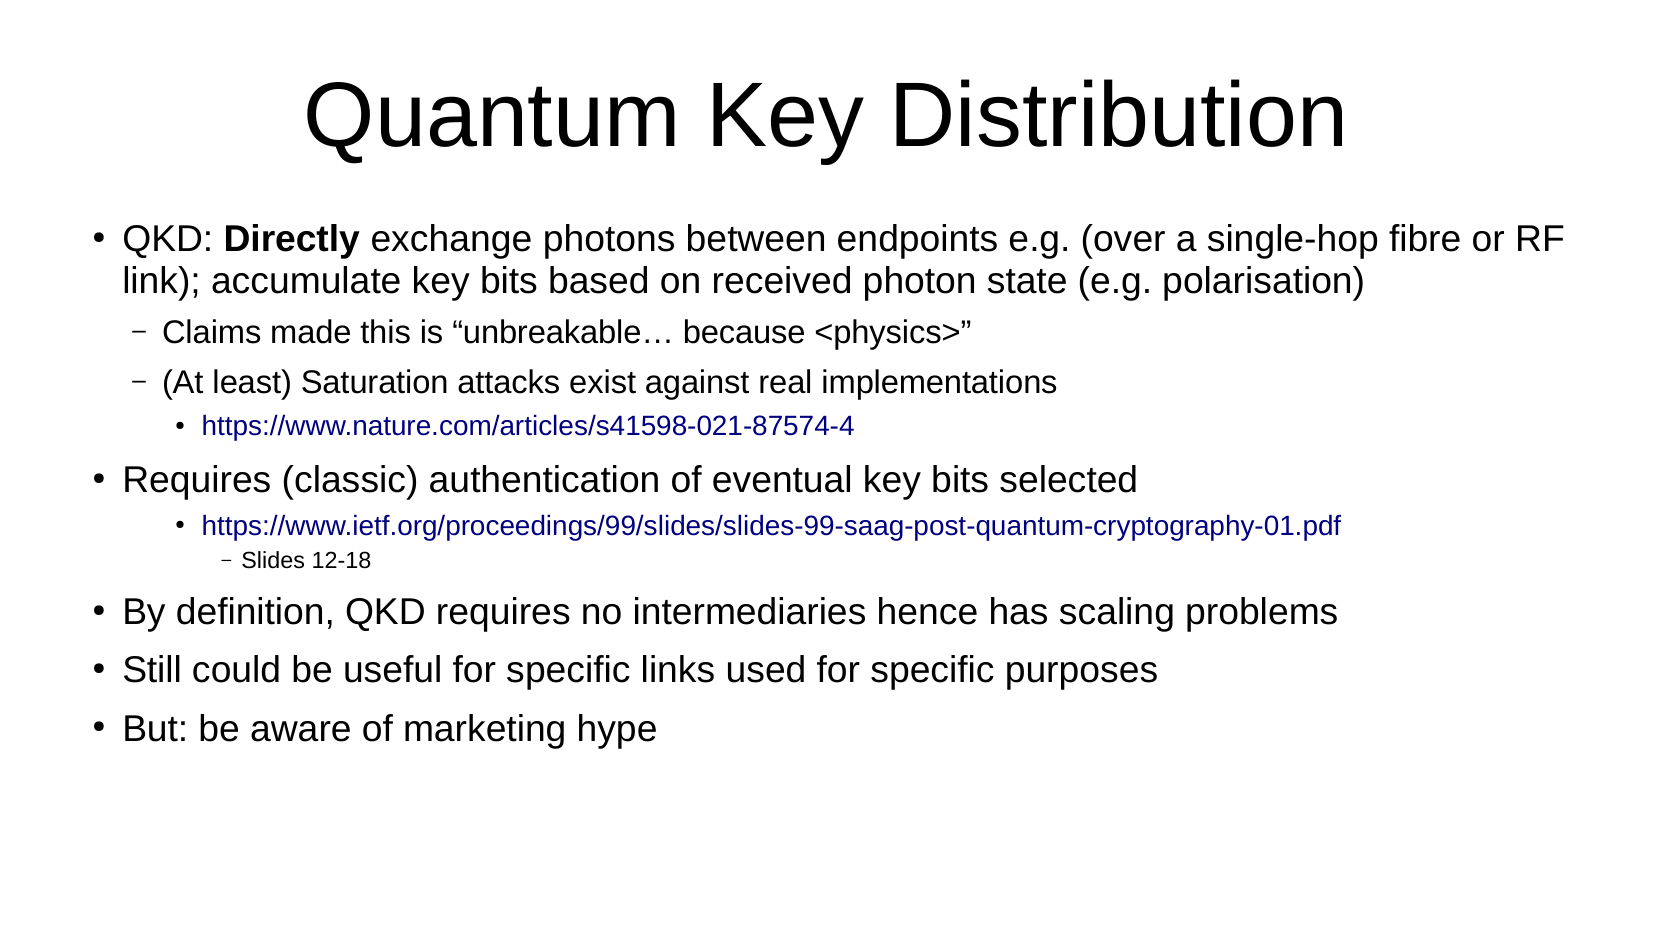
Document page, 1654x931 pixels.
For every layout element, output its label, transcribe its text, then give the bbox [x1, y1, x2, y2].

list QKD: Directly exchange photons between endpoints e.g. (over a single-hop fibre or RF link); accumulate key bits based on received photon state (e.g. polarisation) Claims made this is “unbreakable… because <physics>” (At least) Saturation attacks exist against real implementations https://www.nature.com/articles/s41598-021-87574-4 Requires (classic) authentication of eventual key bits selected https://www.ietf.org/proceedings/99/slides/slides-99-saag-post-quantum-cryptography-01.pdf Slides 12-18 By definition, QKD requires no intermediaries hence has scaling problems Still could be useful for specific links used for specific purposes But: be aware of marketing hype [82, 217, 1571, 758]
title Quantum Key Distribution [82, 37, 1571, 193]
